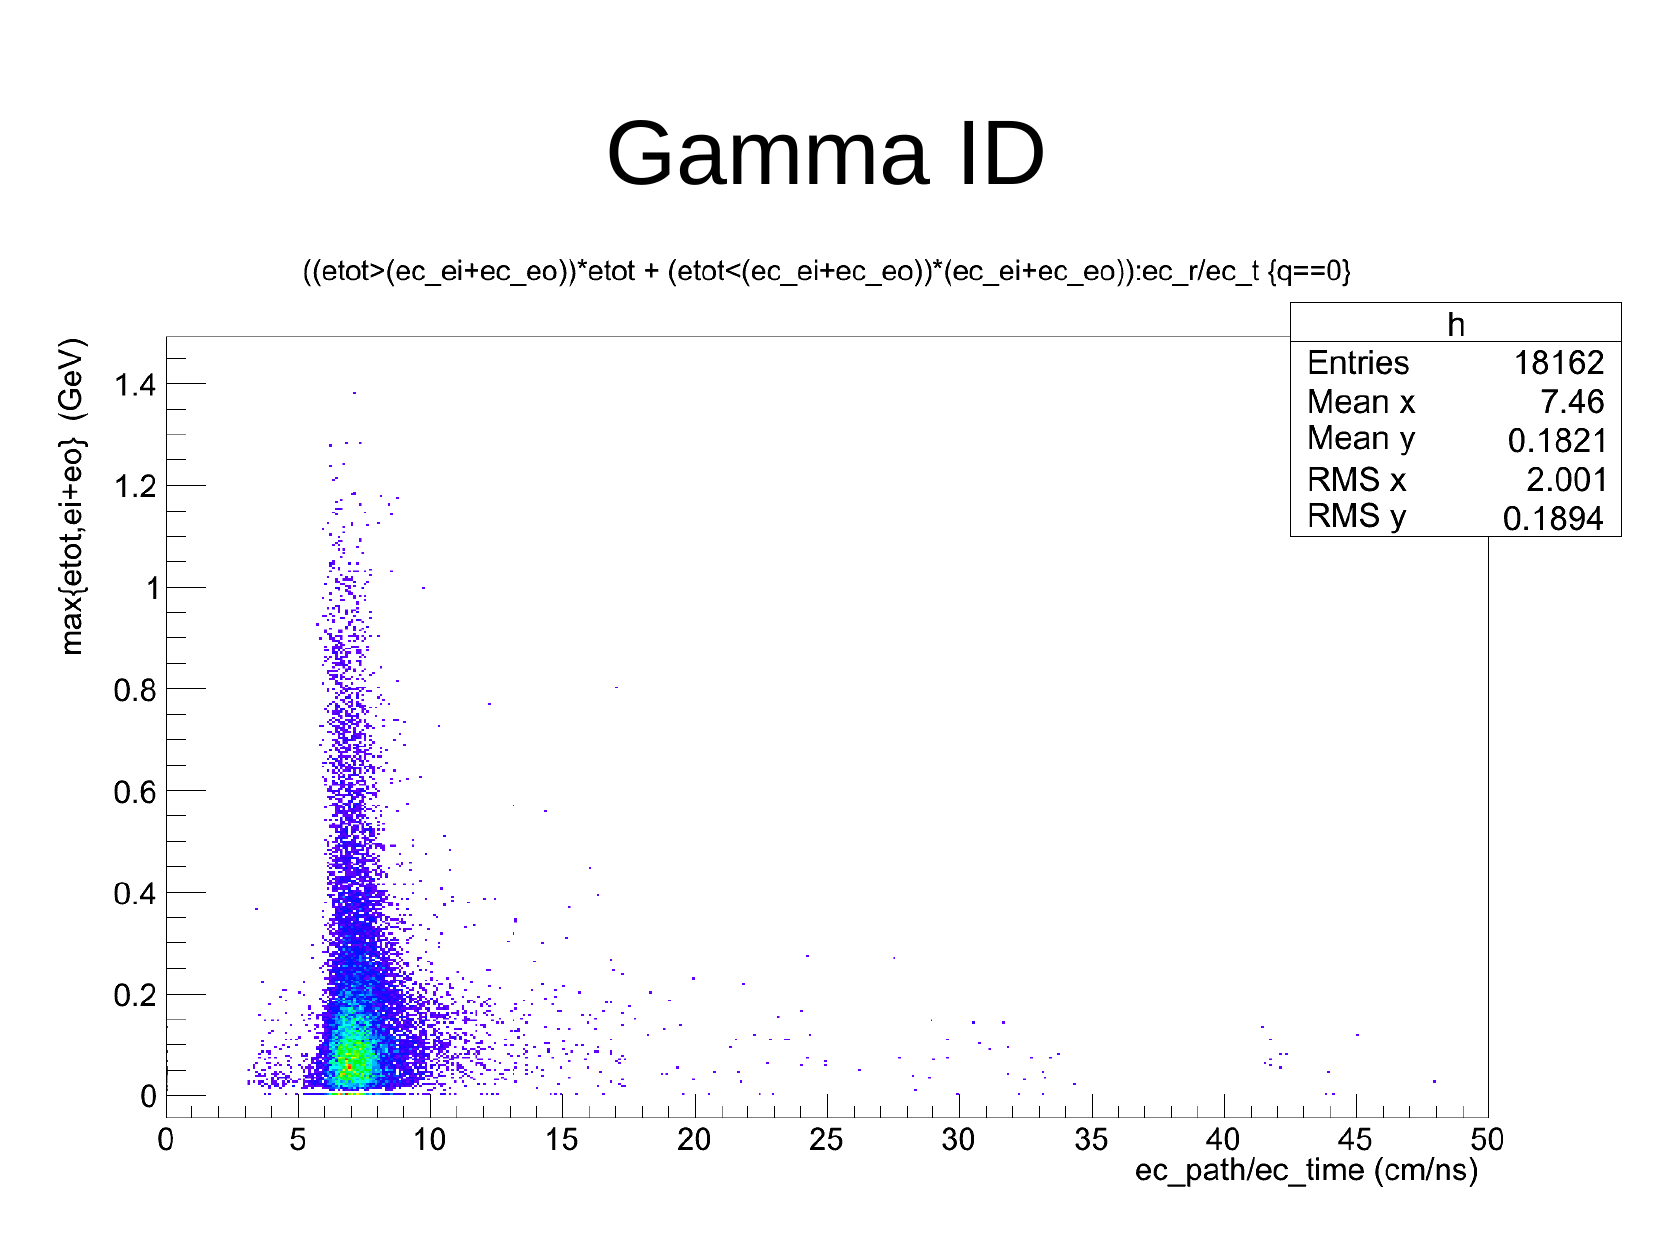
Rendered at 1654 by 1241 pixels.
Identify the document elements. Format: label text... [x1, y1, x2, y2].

title Gamma ID [82, 49, 1571, 239]
picture [0, 239, 1654, 1215]
